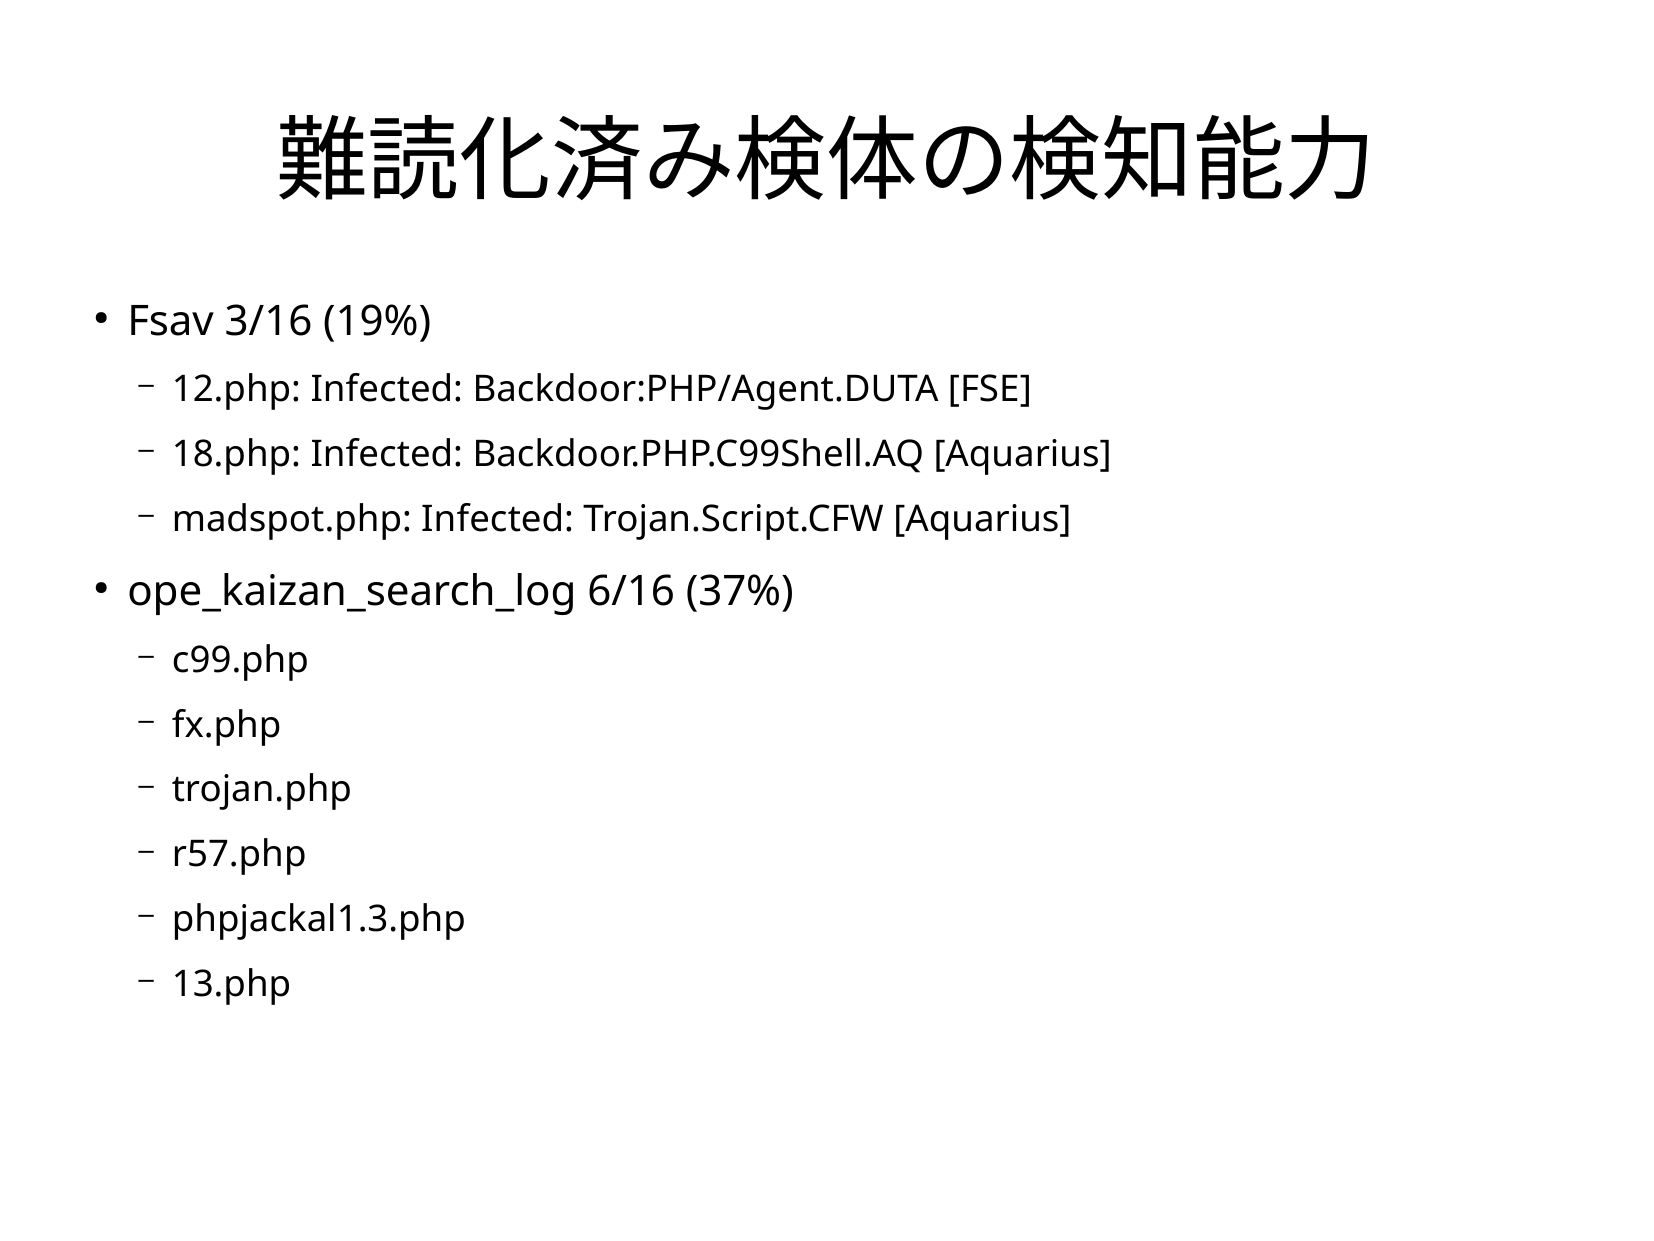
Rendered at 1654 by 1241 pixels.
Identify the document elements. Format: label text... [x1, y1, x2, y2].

title 難読化済み検体の検知能力 [82, 49, 1571, 257]
list Fsav 3/16 (19%) 12.php: Infected: Backdoor:PHP/Agent.DUTA [FSE] 18.php: Infected: Backdoor.PHP.C99Shell.AQ [Aquarius] madspot.php: Infected: Trojan.Script.CFW [Aquarius] ope_kaizan_search_log 6/16 (37%) c99.php fx.php trojan.php r57.php phpjackal1.3.php 13.php [82, 290, 1571, 1010]
